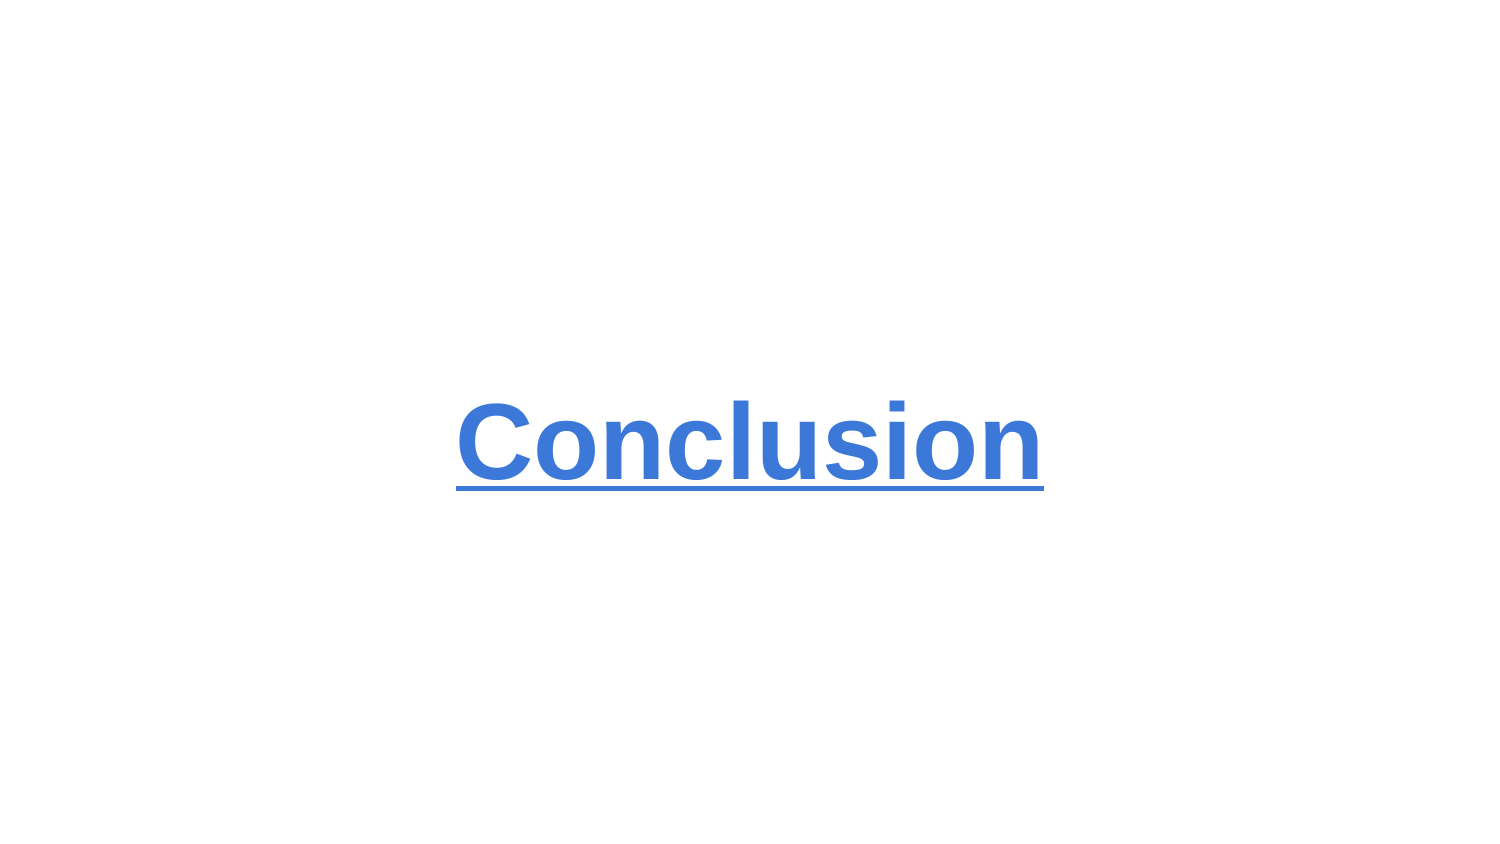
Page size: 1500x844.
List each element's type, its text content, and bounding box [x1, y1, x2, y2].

title Conclusion [0, 336, 1500, 507]
